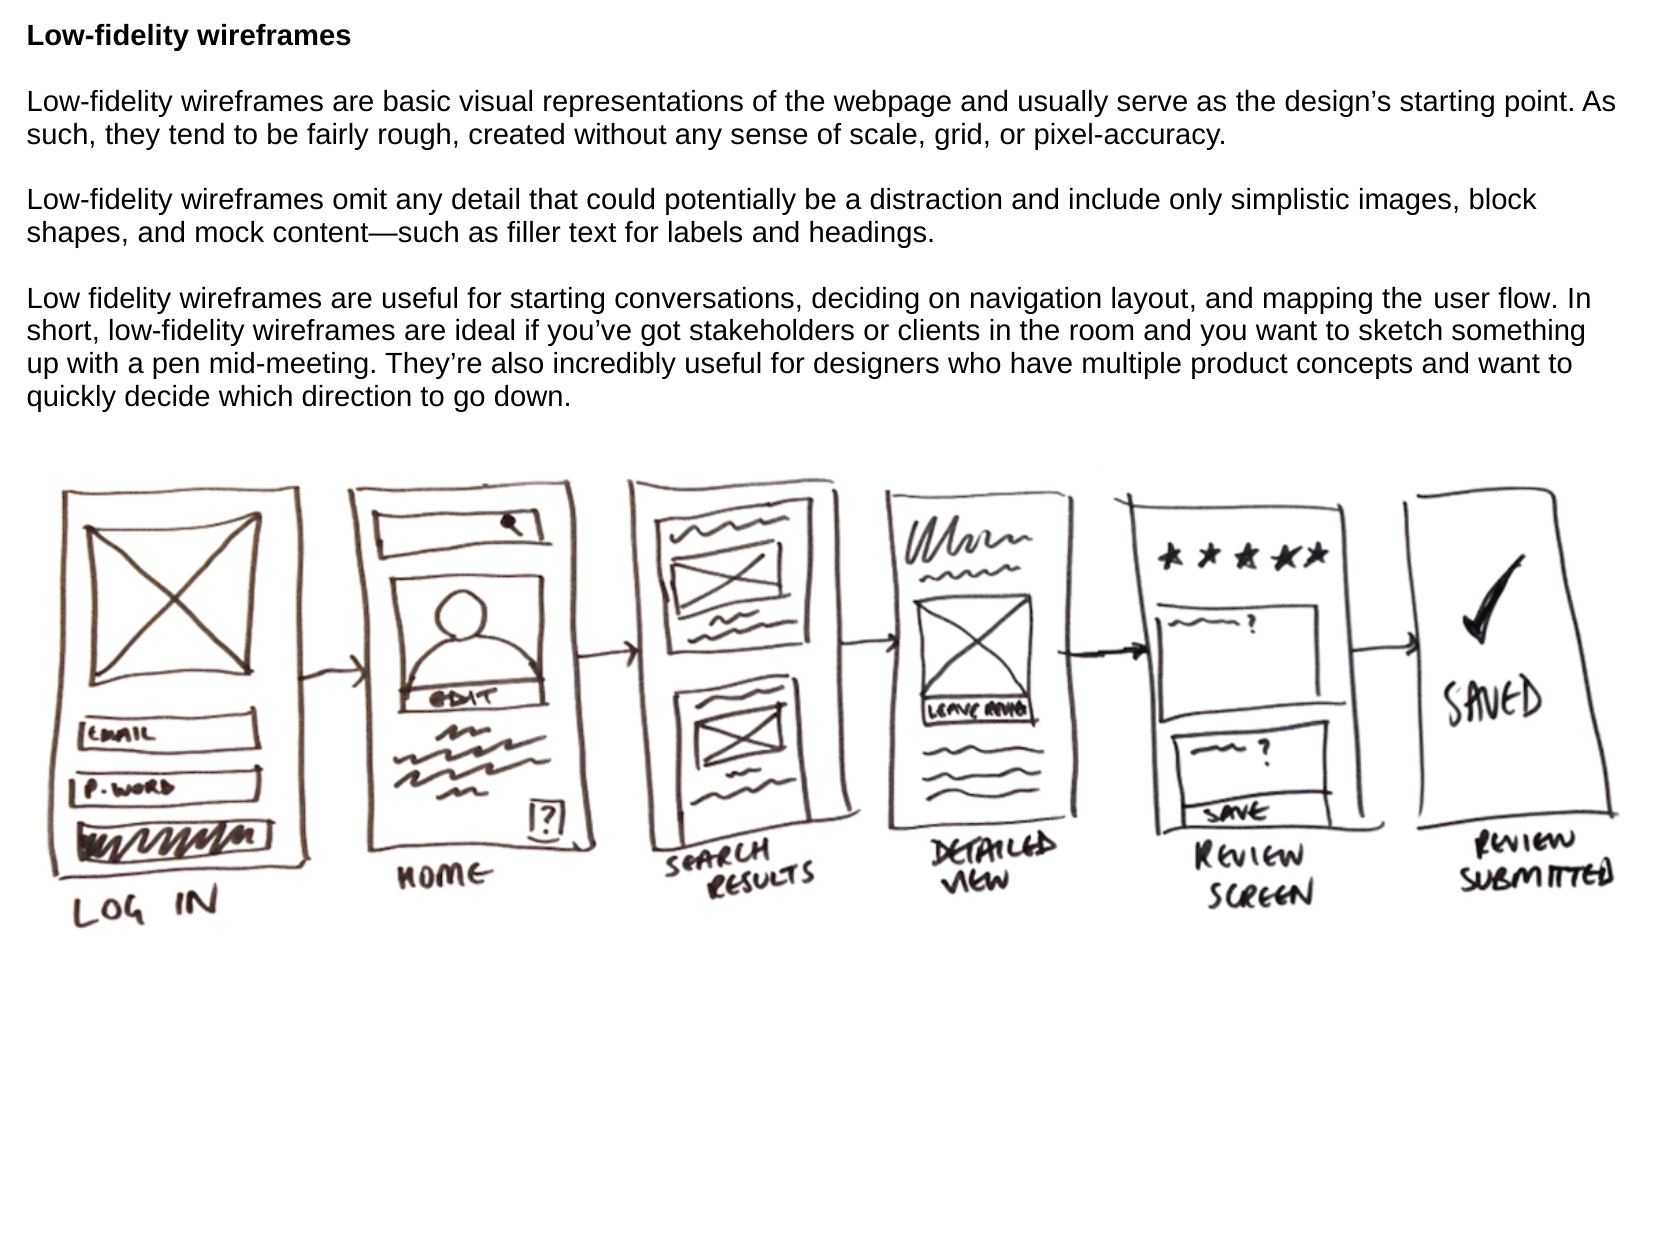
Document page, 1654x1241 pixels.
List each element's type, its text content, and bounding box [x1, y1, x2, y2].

picture [11, 445, 1654, 957]
text_box Low-fidelity wireframes Low-fidelity wireframes are basic visual representations of the webpage and usually serve as the design’s starting point. As such, they tend to be fairly rough, created without any sense of scale, grid, or pixel-accuracy. Low-fidelity wireframes omit any detail that could potentially be a distraction and include only simplistic images, block shapes, and mock content—such as filler text for labels and headings. Low fidelity wireframes are useful for starting conversations, deciding on navigation layout, and mapping the user flow. In short, low-fidelity wireframes are ideal if you’ve got stakeholders or clients in the room and you want to sketch something up with a pen mid-meeting. They’re also incredibly useful for designers who have multiple product concepts and want to quickly decide which direction to go down. [11, 11, 1636, 421]
